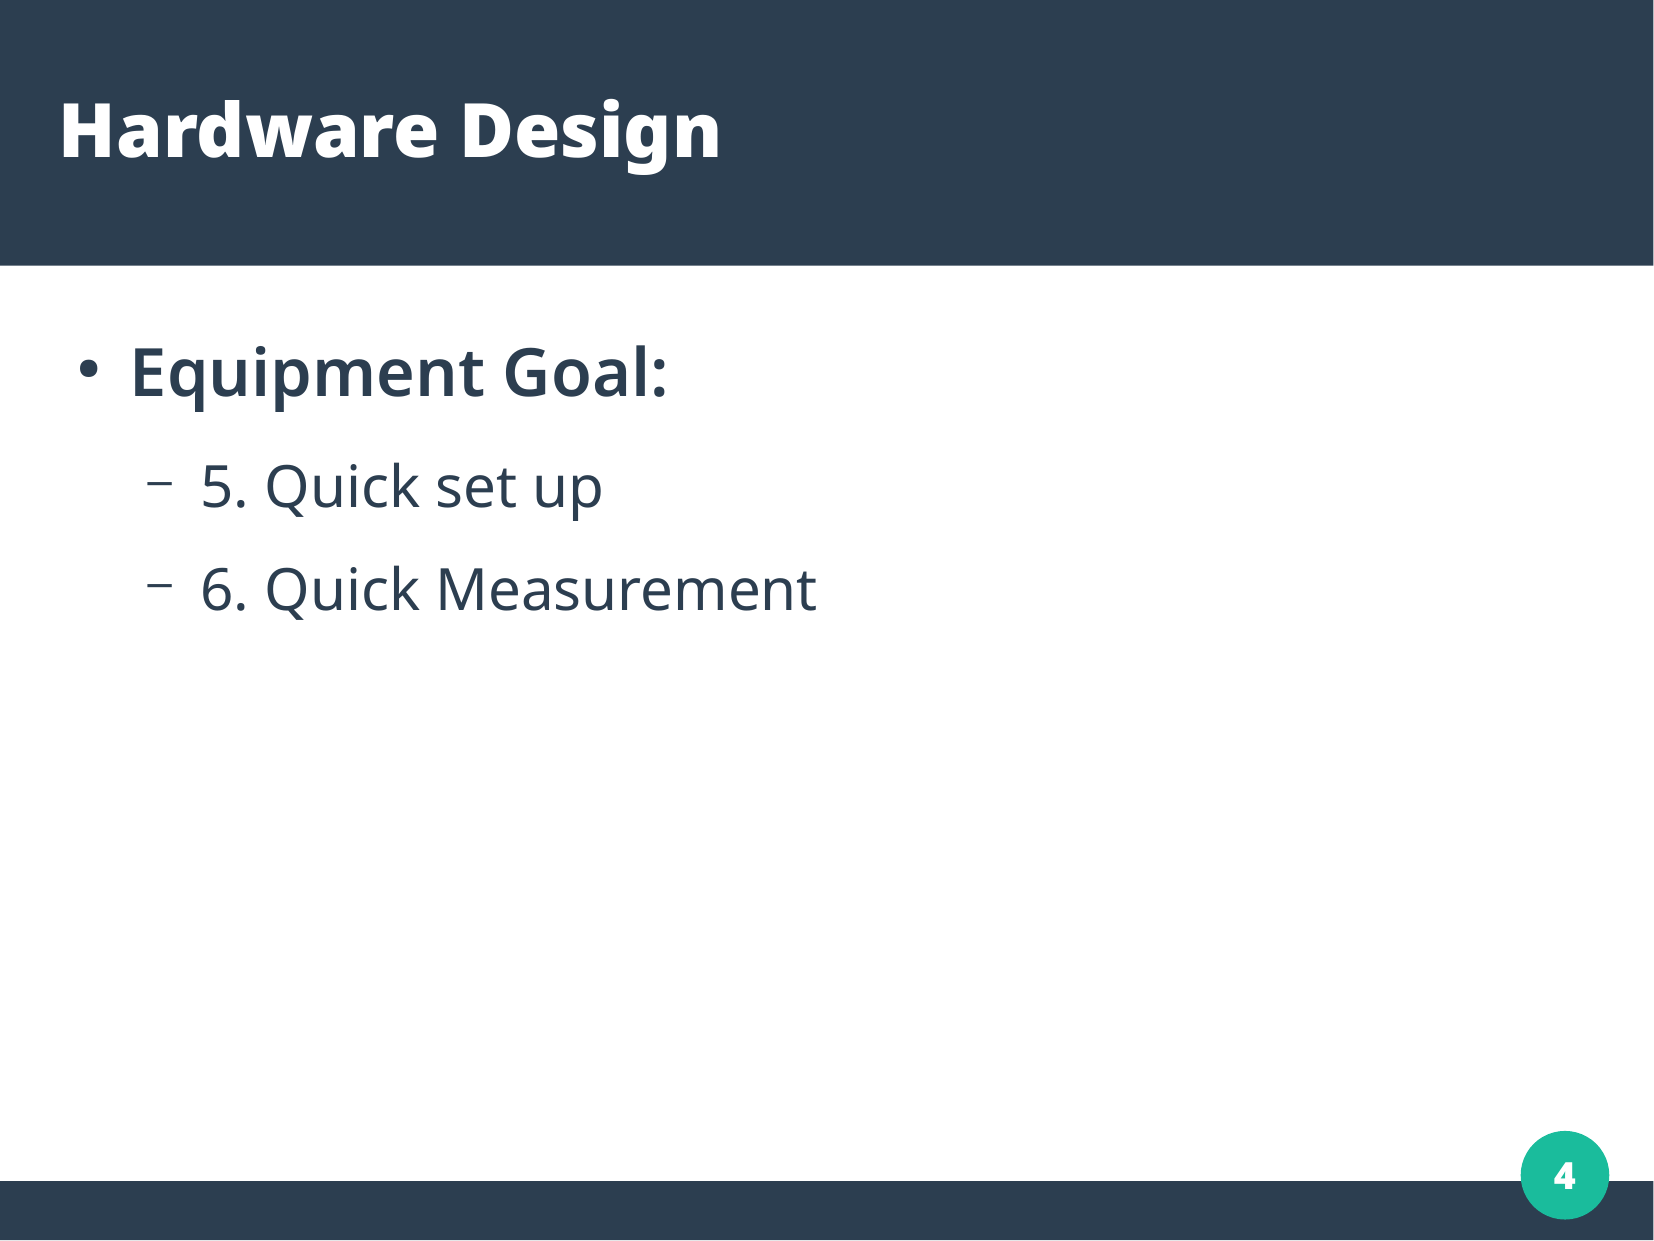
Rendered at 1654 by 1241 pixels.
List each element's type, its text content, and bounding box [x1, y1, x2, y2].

list Equipment Goal: 5. Quick set up 6. Quick Measurement [59, 324, 1595, 1152]
title Hardware Design [59, 49, 1595, 207]
